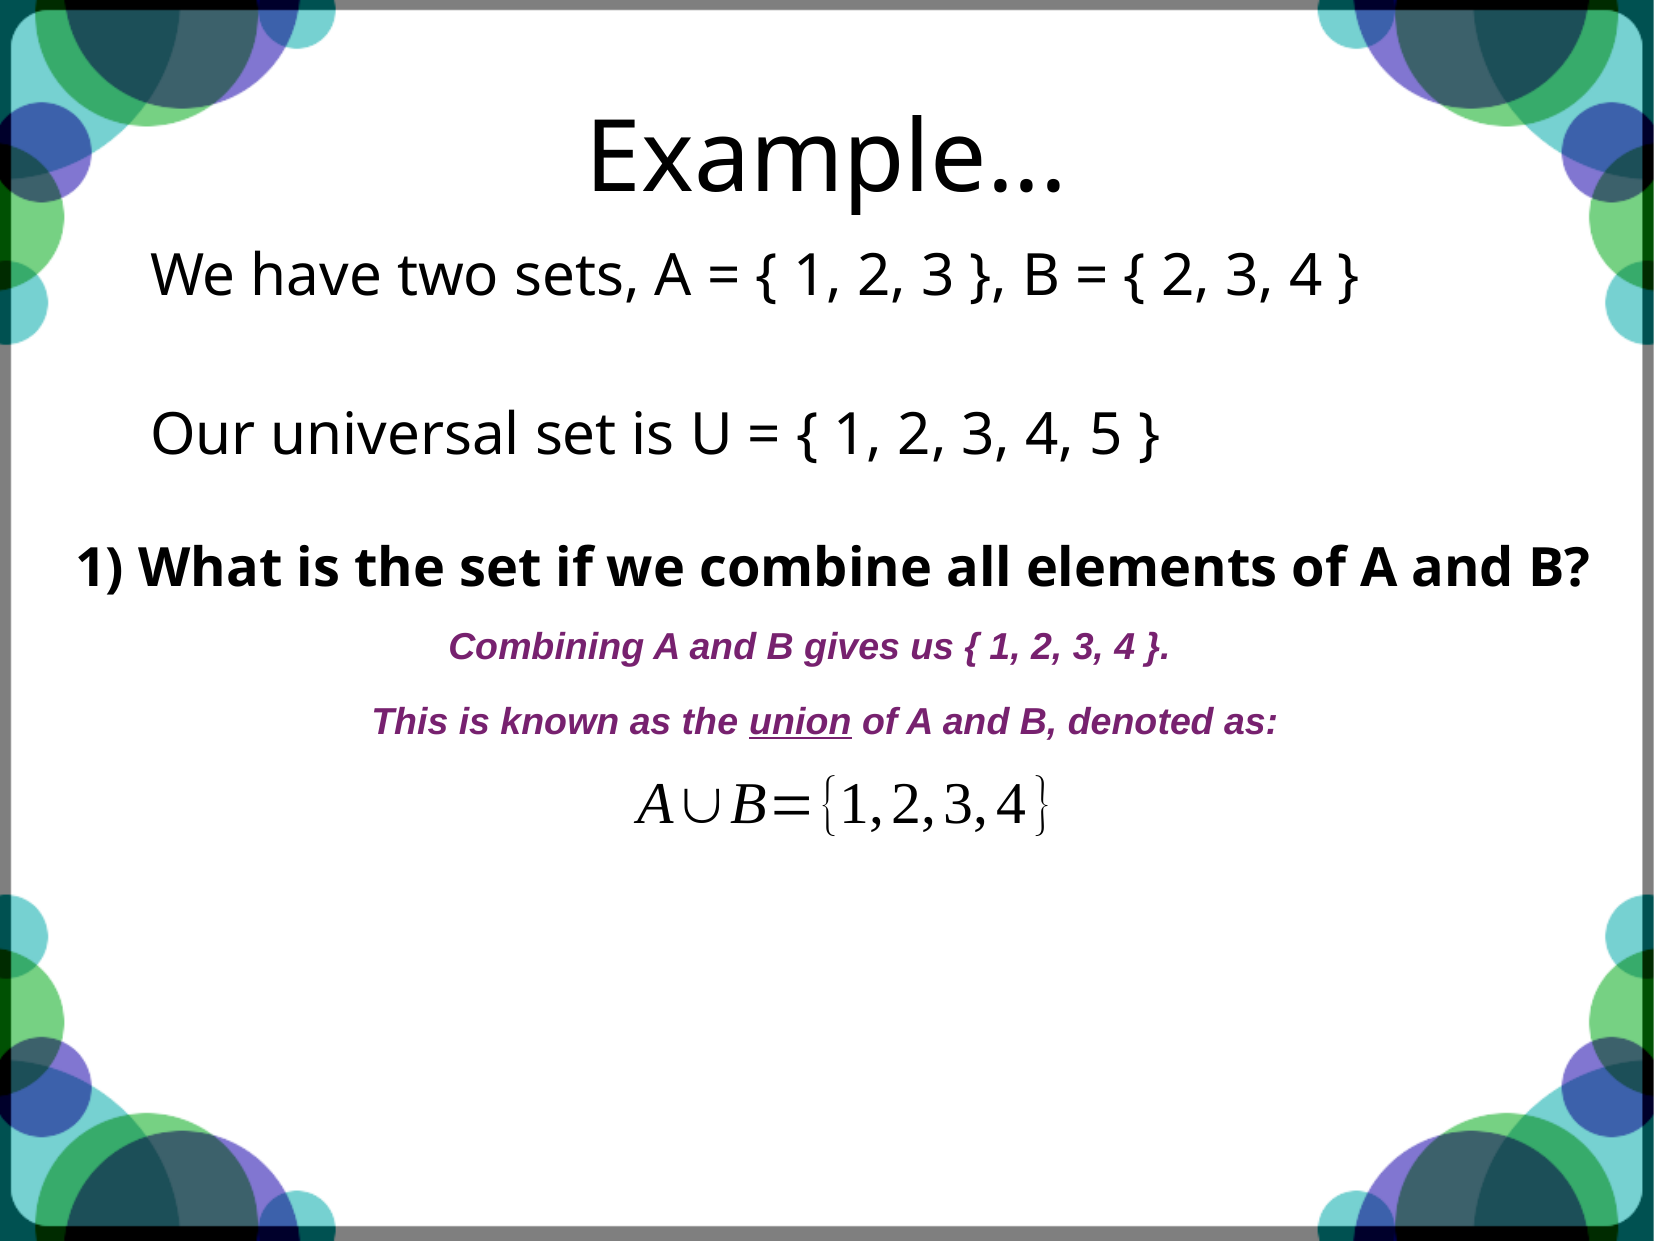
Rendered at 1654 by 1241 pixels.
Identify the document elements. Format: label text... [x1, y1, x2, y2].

text_box Combining A and B gives us { 1, 2, 3, 4 }. [255, 618, 1366, 676]
text_box This is known as the union of A and B, denoted as: [270, 693, 1381, 751]
picture [0, 0, 1654, 1241]
text_box What is the set if we combine all elements of A and B? [75, 469, 1606, 661]
chart [615, 771, 1069, 841]
text_box We have two sets, A = { 1, 2, 3 }, B = { 2, 3, 4 } Our universal set is U = { 1, 2, 3, 4, 5 } [150, 210, 1531, 469]
title Example... [82, 49, 1571, 257]
